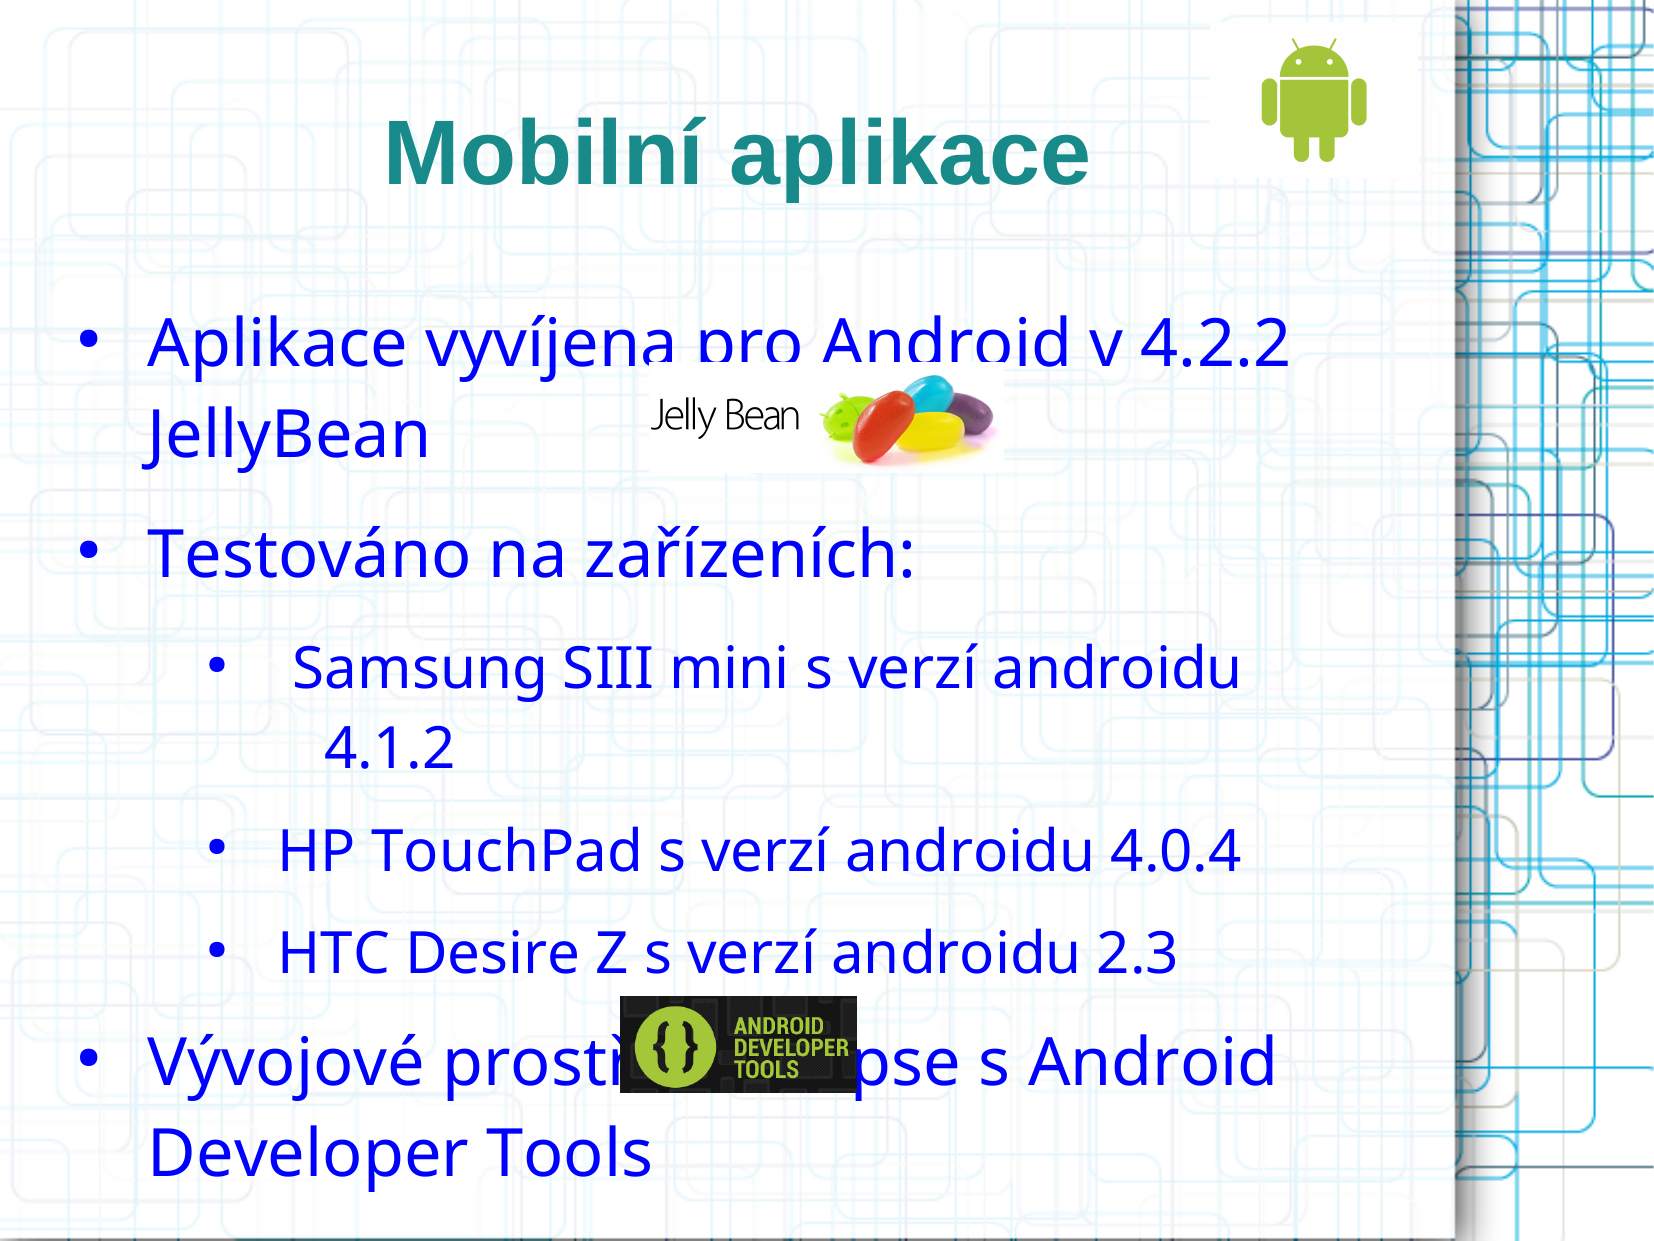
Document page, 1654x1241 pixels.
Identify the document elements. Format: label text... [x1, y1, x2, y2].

title Mobilní aplikace [59, 49, 1418, 257]
picture [0, 0, 1654, 1241]
list Aplikace vyvíjena pro Android v 4.2.2 JellyBean Testováno na zařízeních: Samsung SIII mini s verzí androidu 4.1.2 HP TouchPad s verzí androidu 4.0.4 HTC Desire Z s verzí androidu 2.3 Vývojové prostředí Eclipse s Android Developer Tools [76, 295, 1388, 1100]
